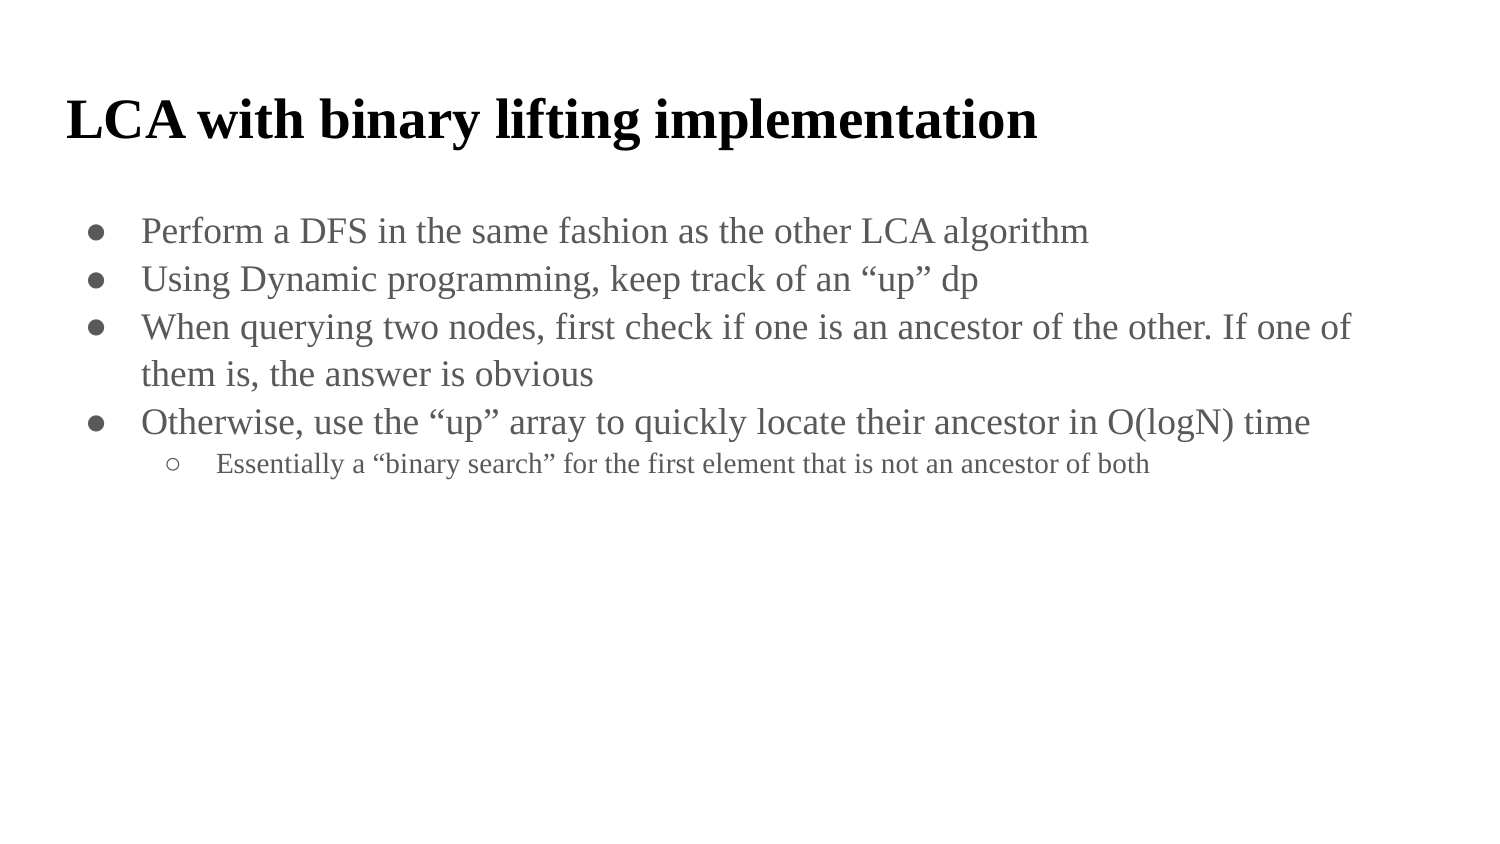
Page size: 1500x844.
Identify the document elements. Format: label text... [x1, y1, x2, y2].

list Perform a DFS in the same fashion as the other LCA algorithm Using Dynamic programming, keep track of an “up” dp When querying two nodes, first check if one is an ancestor of the other. If one of them is, the answer is obvious Otherwise, use the “up” array to quickly locate their ancestor in O(logN) time Essentially a “binary search” for the first element that is not an ancestor of both [51, 189, 1449, 750]
title LCA with binary lifting implementation [51, 72, 1449, 167]
